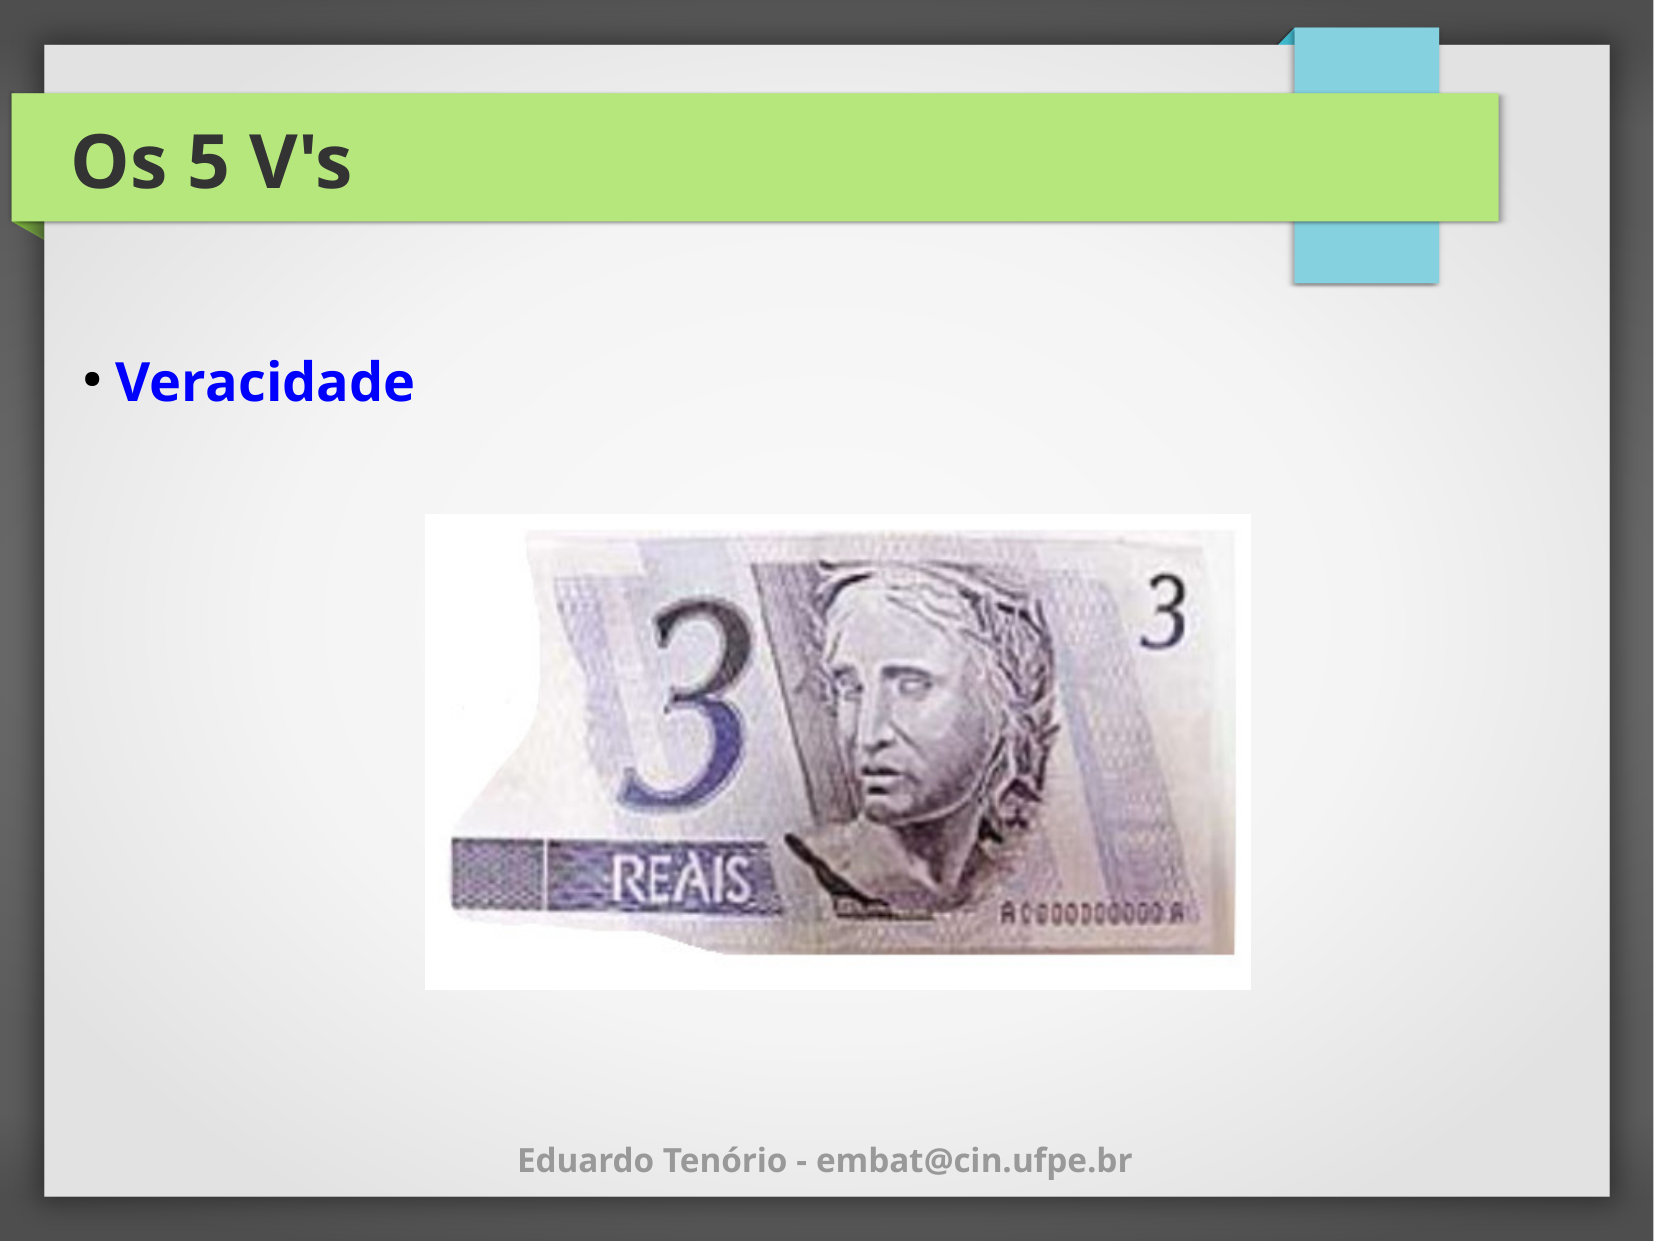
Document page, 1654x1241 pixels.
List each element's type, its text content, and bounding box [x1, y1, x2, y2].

picture [0, 0, 1654, 1241]
title Os 5 V's [70, 97, 1229, 221]
list Veracidade [82, 343, 1538, 1063]
text_box Eduardo Tenório - embat@cin.ufpe.br [45, 1130, 1606, 1201]
